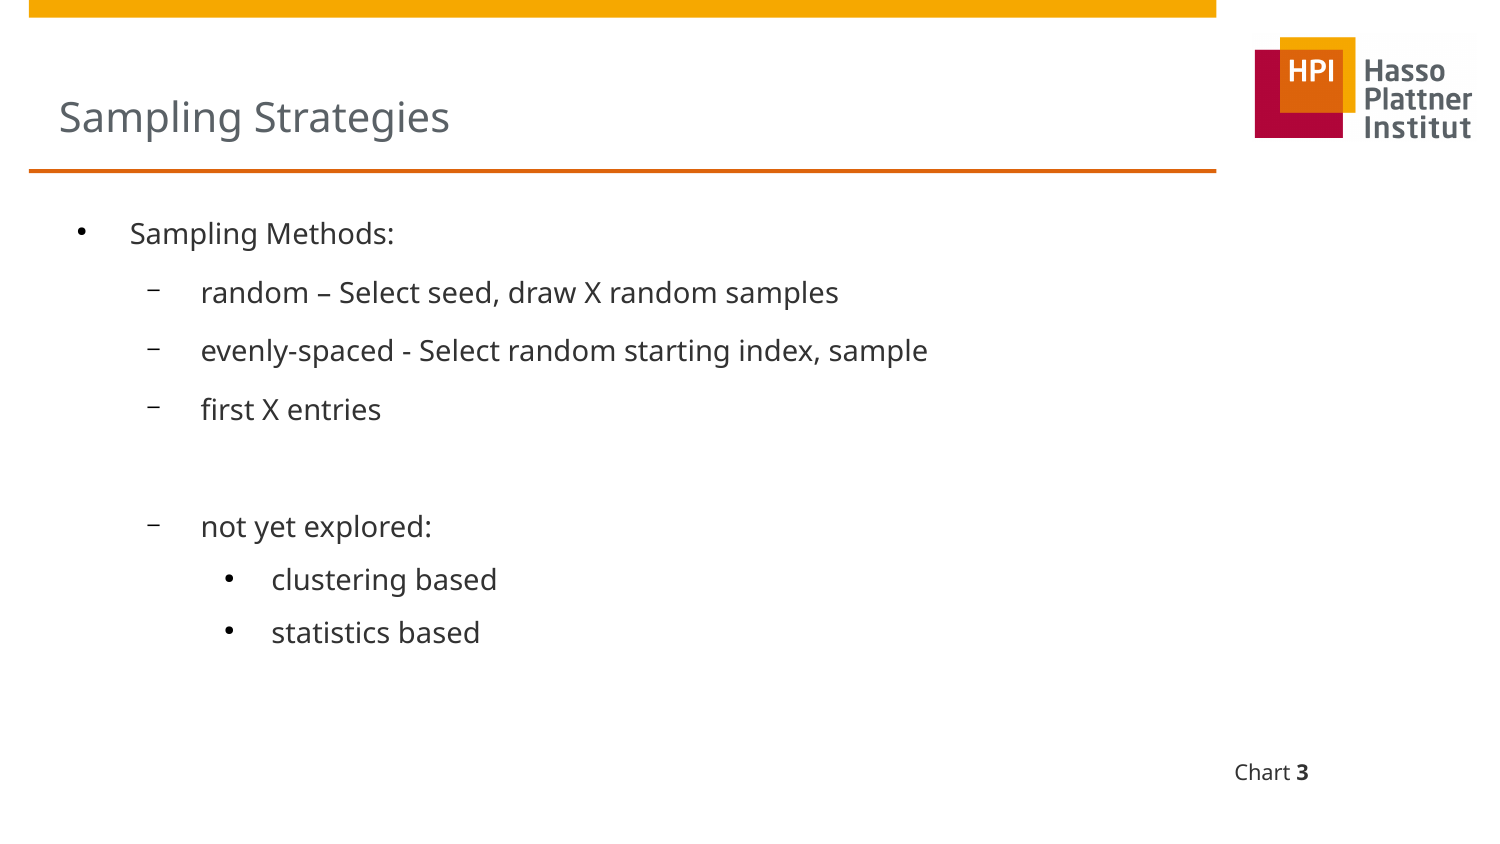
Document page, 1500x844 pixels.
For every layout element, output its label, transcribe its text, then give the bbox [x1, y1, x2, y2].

list Sampling Methods: random – Select seed, draw X random samples evenly-spaced - Select random starting index, sample first X entries not yet explored: clustering based statistics based [58, 203, 1187, 788]
slide_number Chart <number> [1216, 758, 1471, 788]
picture [1252, 33, 1477, 142]
title Sampling Strategies [58, 17, 1187, 170]
